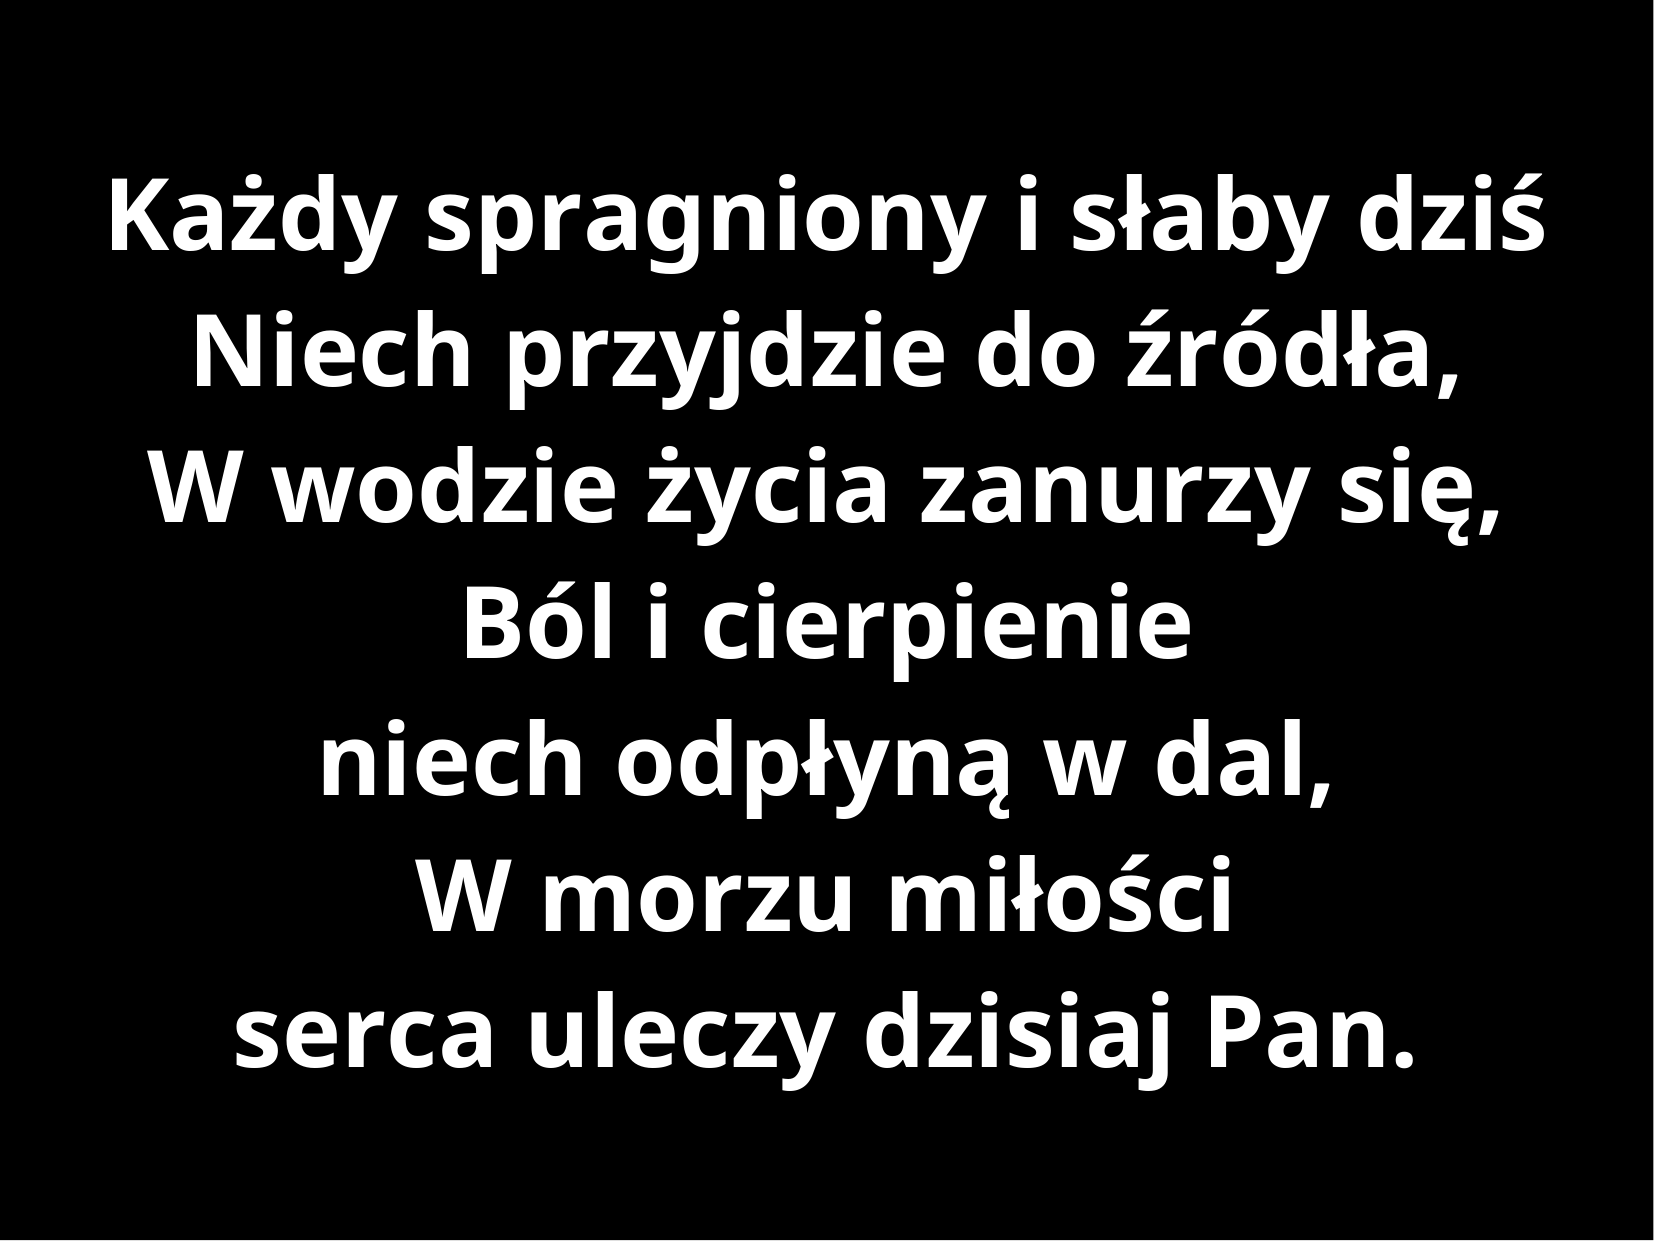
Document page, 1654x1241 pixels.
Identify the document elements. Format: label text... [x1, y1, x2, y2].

title Każdy spragniony i słaby dziś Niech przyjdzie do źródła, W wodzie życia zanurzy się, Ból i cierpienie niech odpłyną w dal, W morzu miłości serca uleczy dzisiaj Pan. [0, 0, 1654, 1241]
